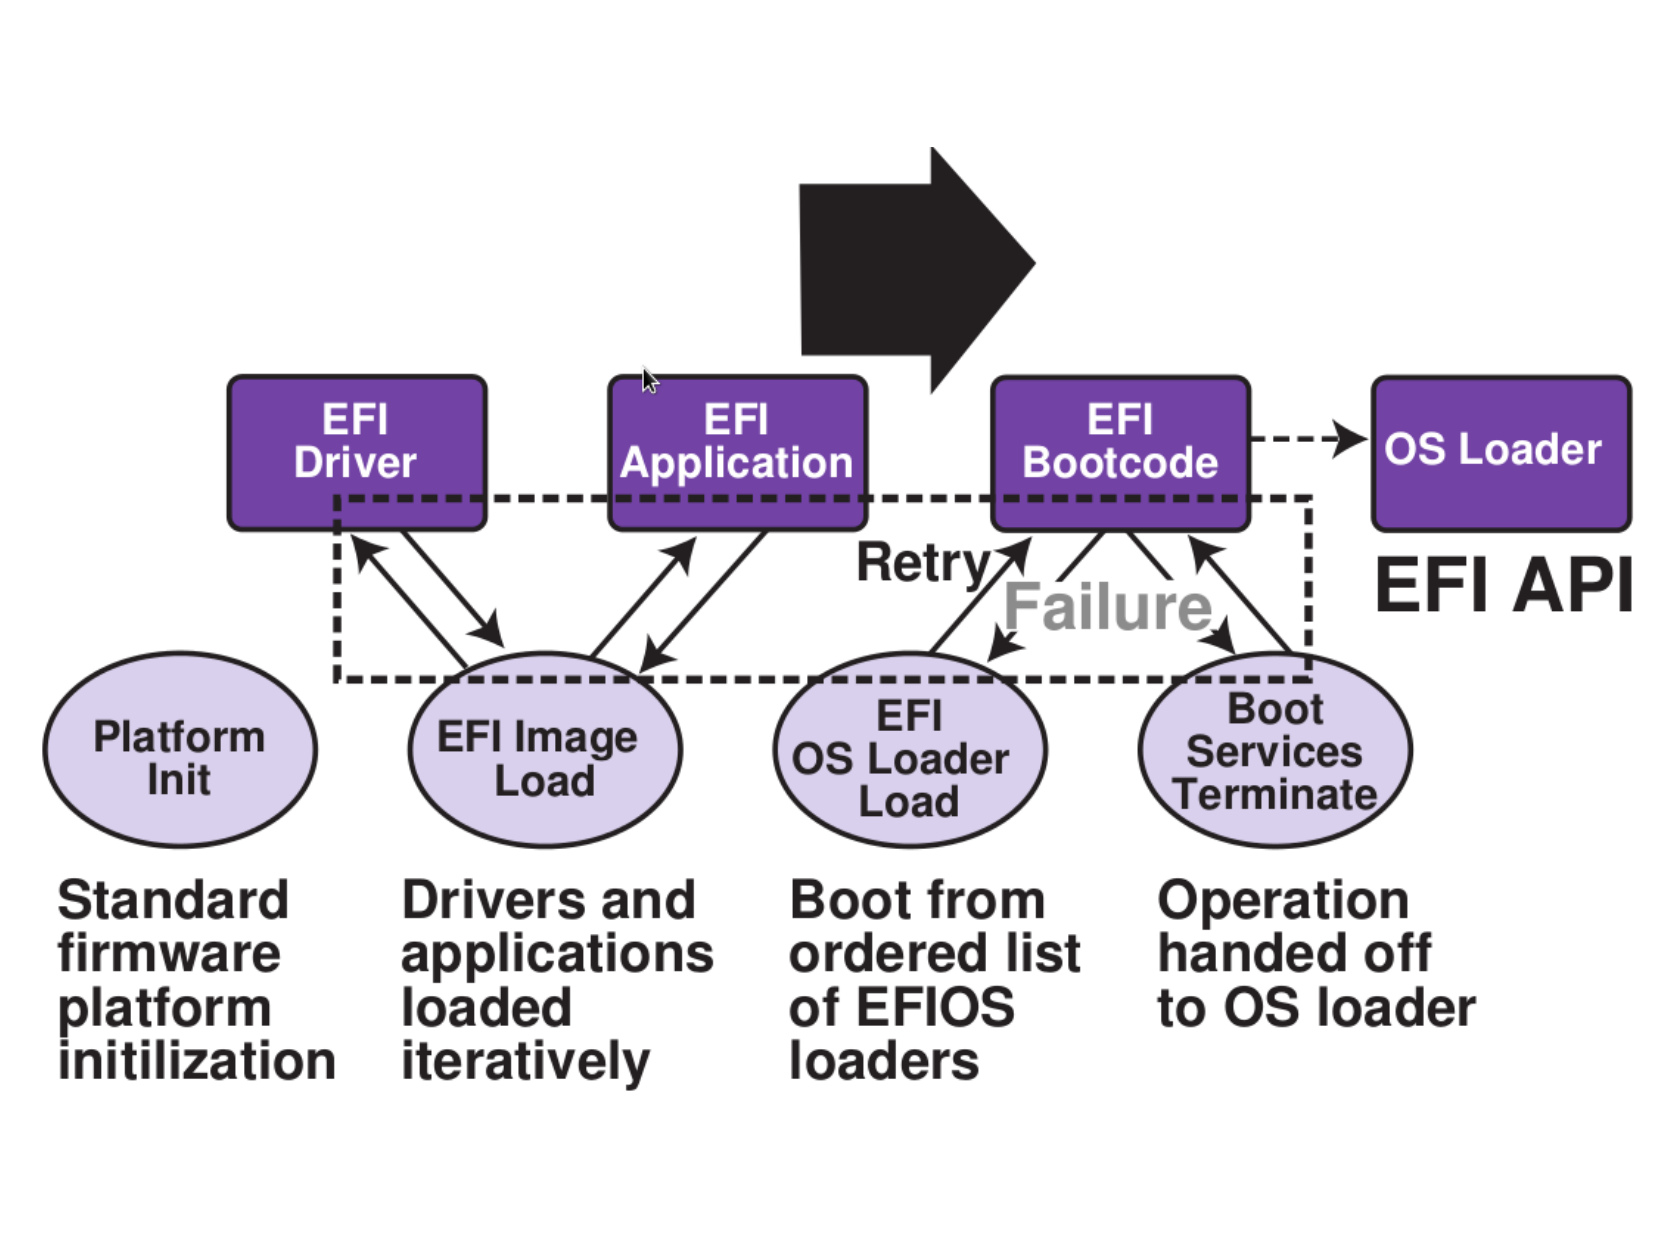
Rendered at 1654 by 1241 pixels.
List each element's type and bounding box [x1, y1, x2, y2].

picture [16, 147, 1654, 1110]
